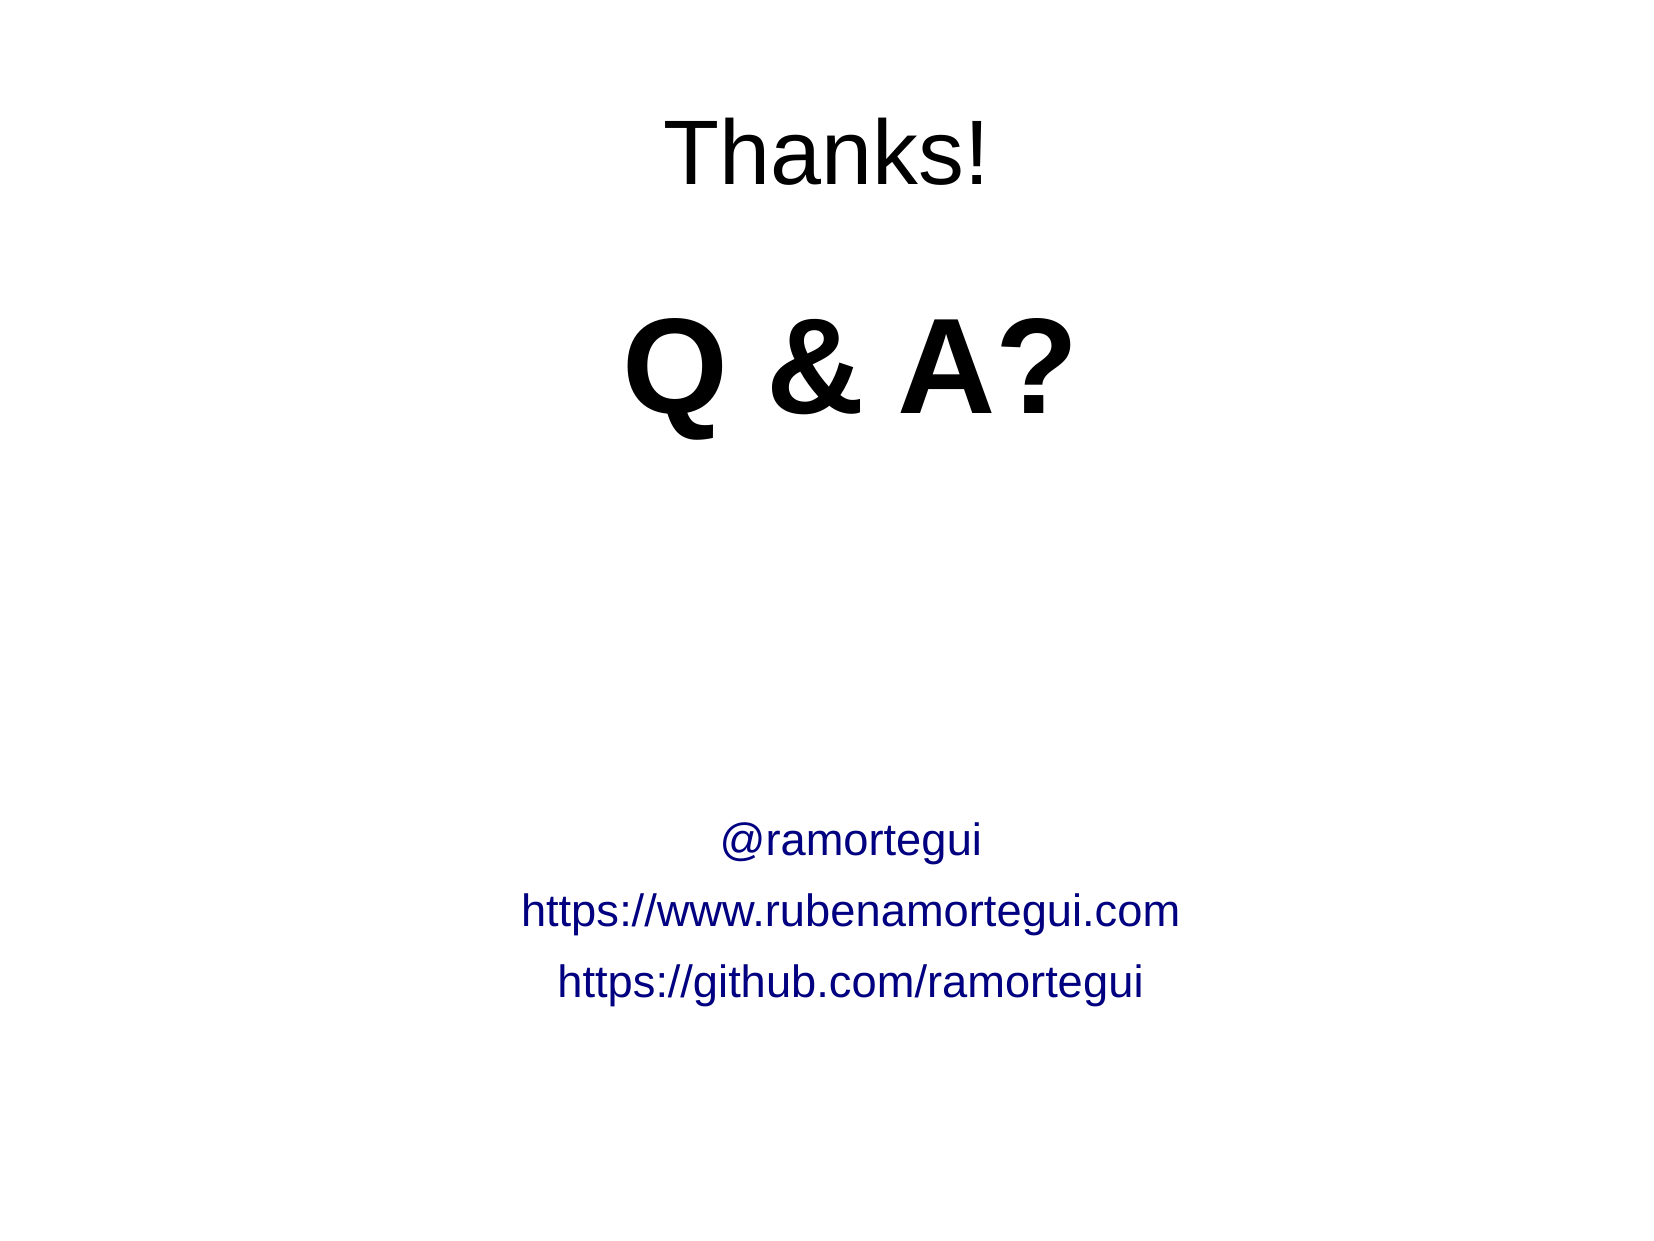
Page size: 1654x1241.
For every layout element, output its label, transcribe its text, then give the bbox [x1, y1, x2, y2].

list Q & A? @ramortegui https://www.rubenamortegui.com https://github.com/ramortegui [82, 290, 1571, 1010]
title Thanks! [82, 49, 1571, 257]
